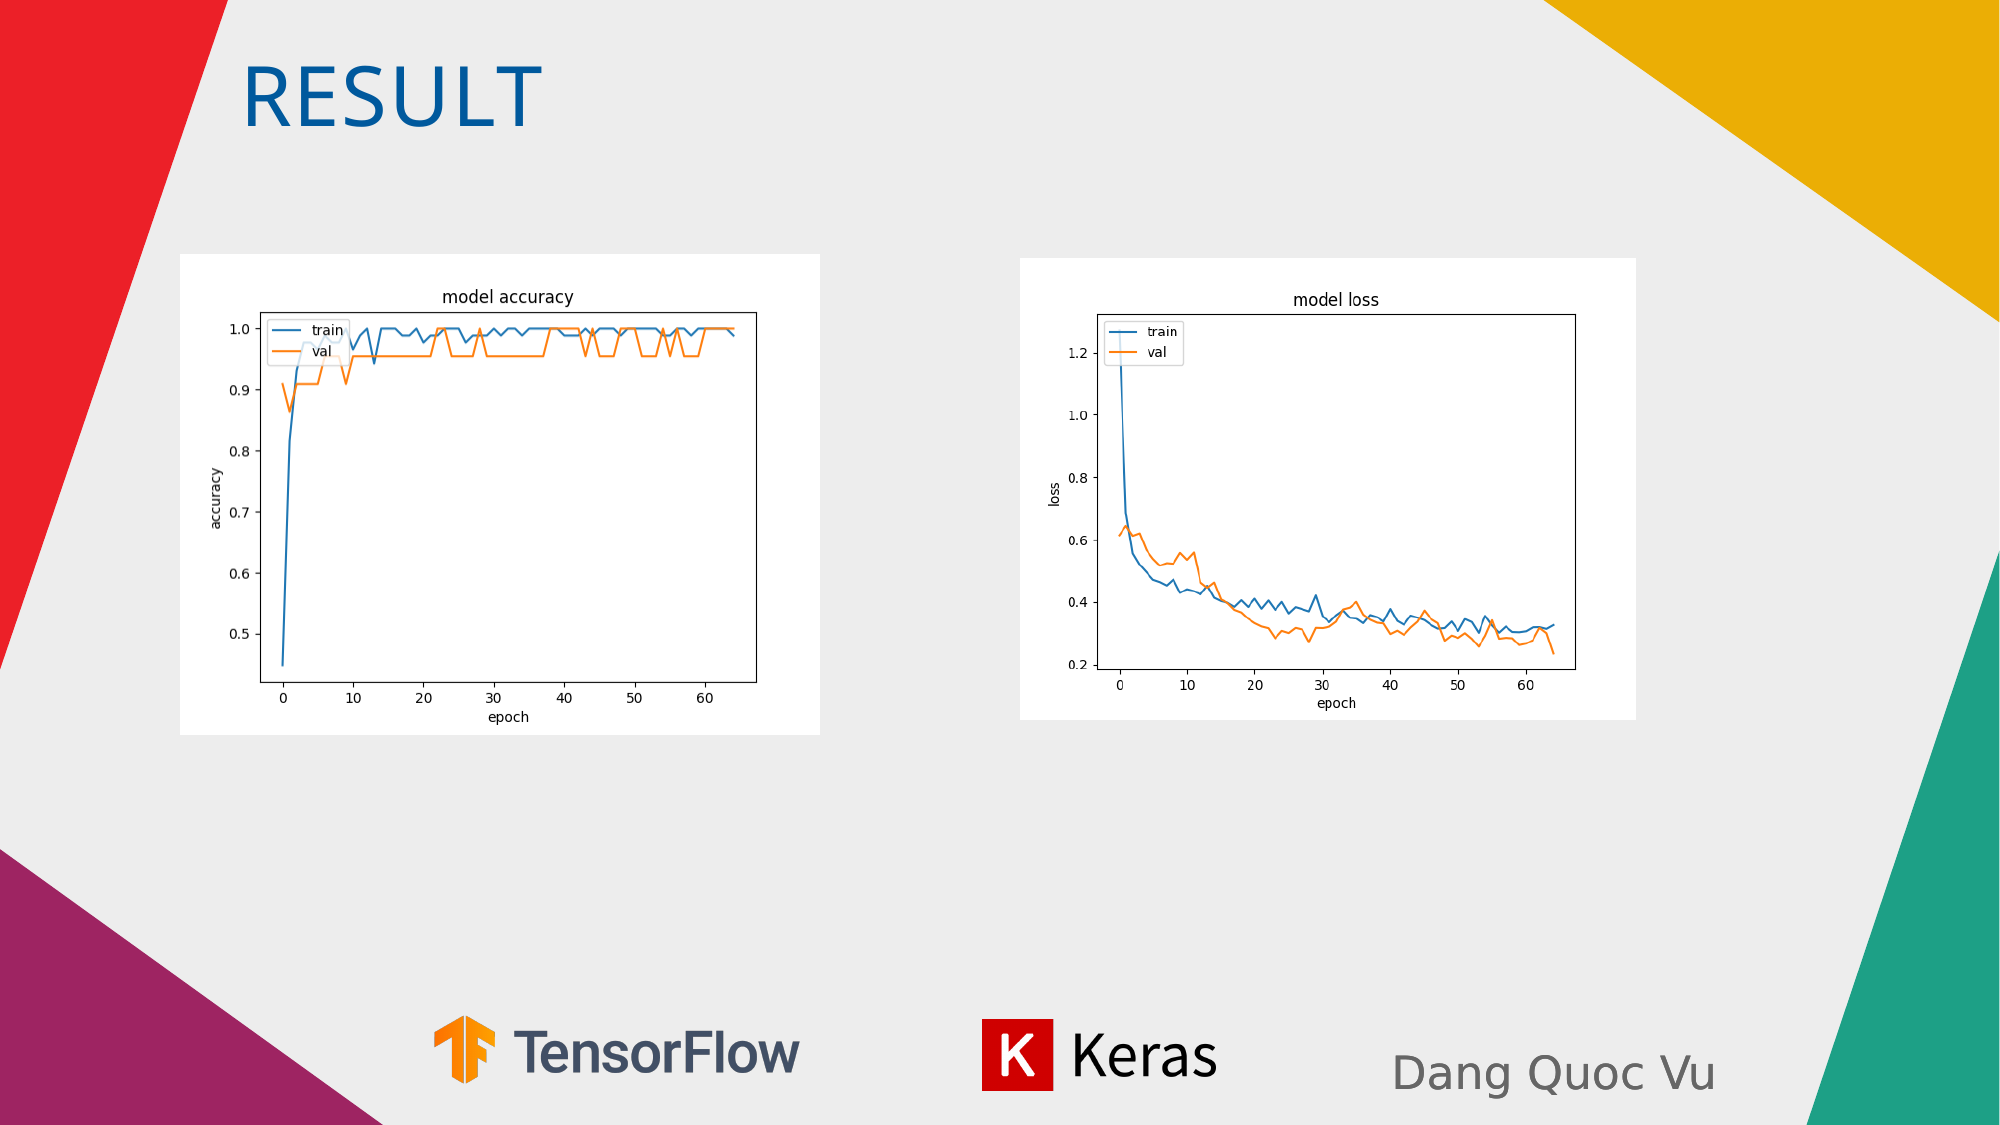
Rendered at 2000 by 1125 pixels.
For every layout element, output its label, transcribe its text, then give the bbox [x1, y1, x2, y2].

picture [982, 1019, 1216, 1091]
picture [180, 254, 820, 735]
text_box Dang Quoc Vu [1308, 1032, 1801, 1111]
picture [393, 974, 841, 1125]
title ReSULT [225, 0, 1820, 225]
picture [1020, 258, 1636, 721]
